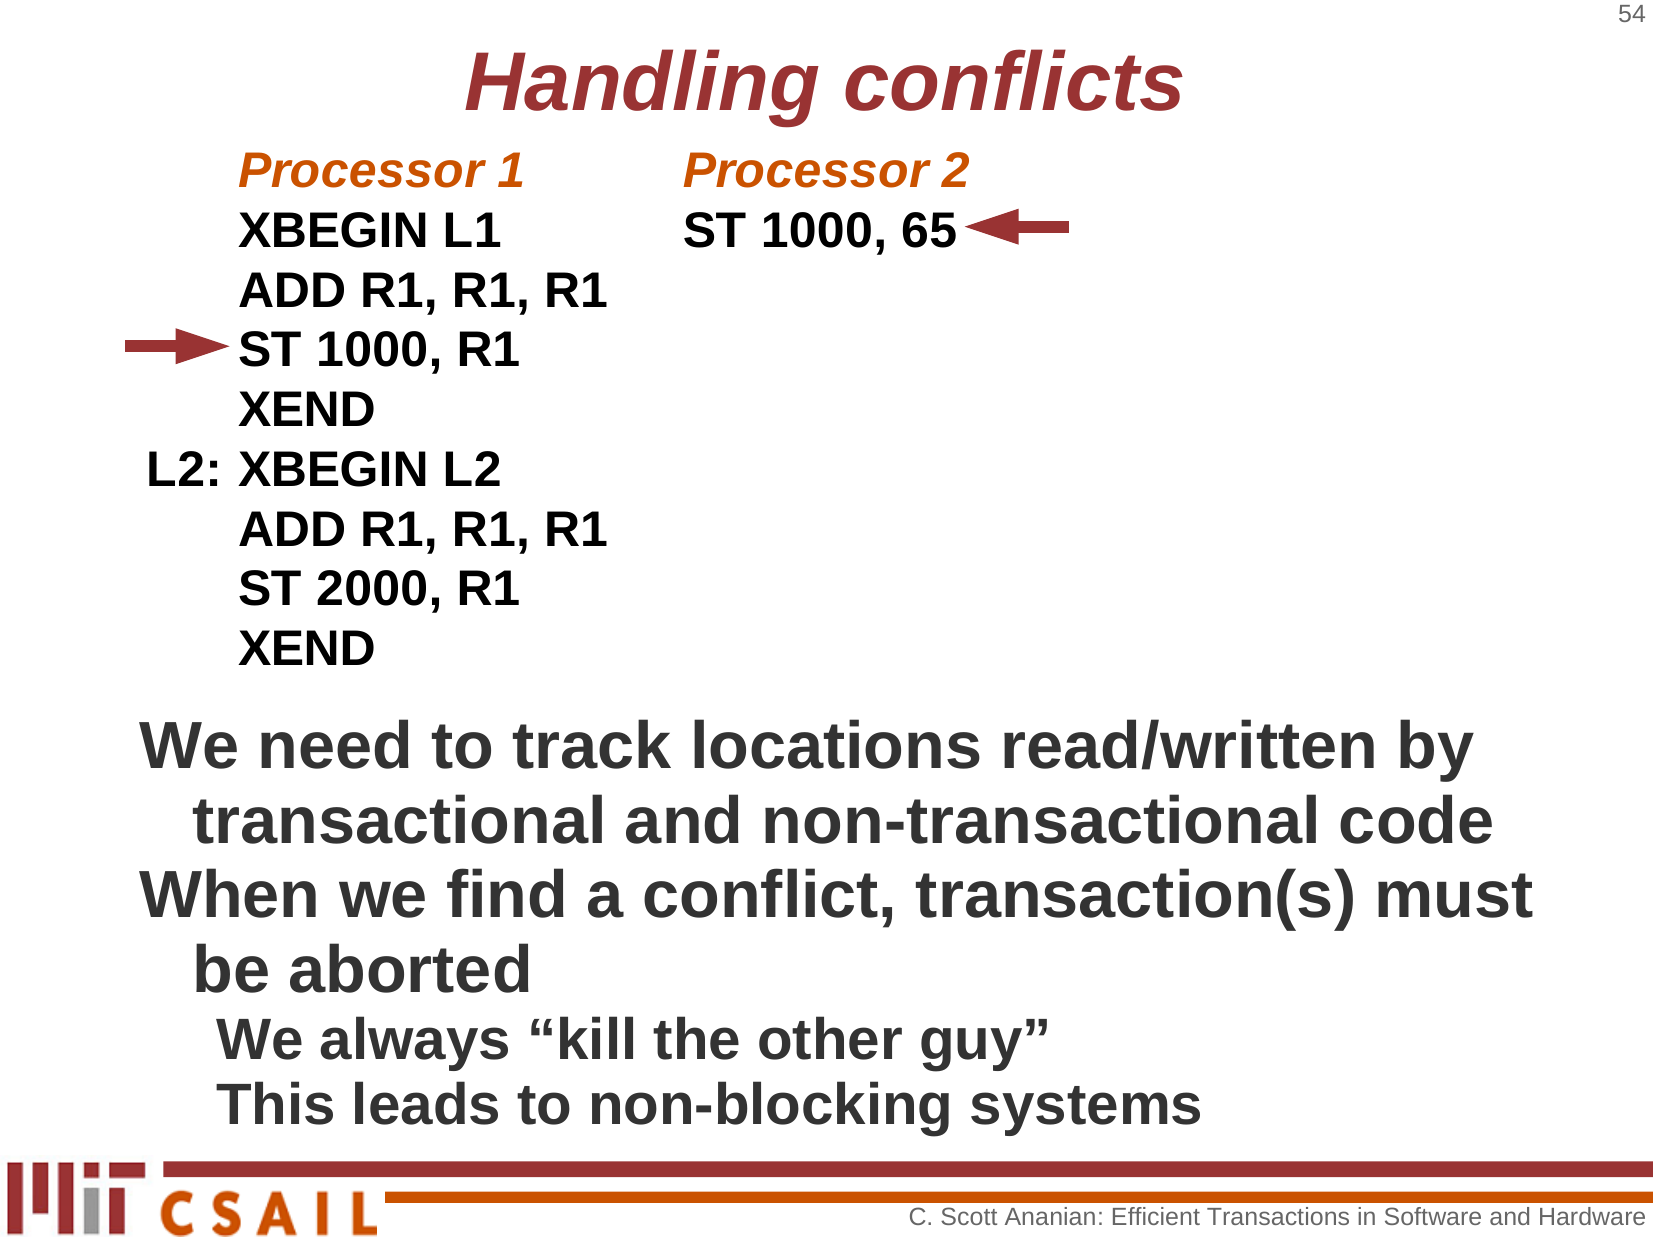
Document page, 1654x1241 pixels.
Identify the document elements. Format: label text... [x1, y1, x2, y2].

list We need to track locations read/written by transactional and non-transactional code When we find a conflict, transaction(s) must be aborted We always “kill the other guy” This leads to non-blocking systems [121, 707, 1561, 1168]
chart [143, 141, 1128, 681]
picture [0, 1155, 377, 1237]
title Handling conflicts [51, 28, 1600, 135]
